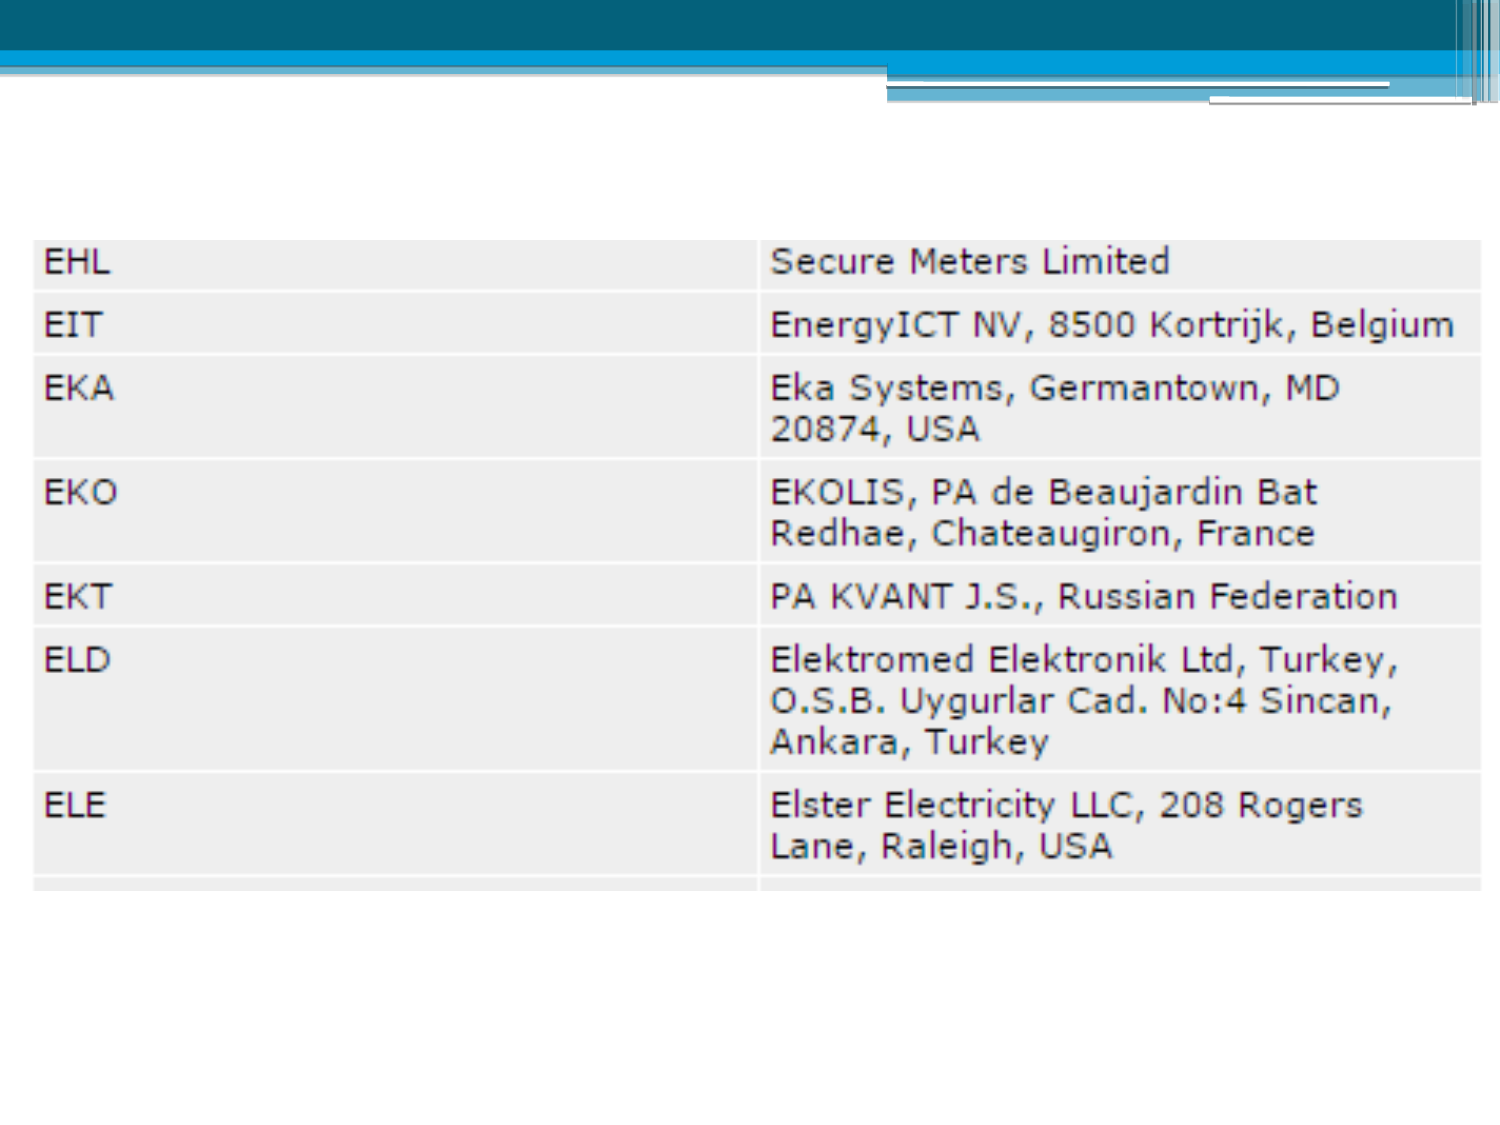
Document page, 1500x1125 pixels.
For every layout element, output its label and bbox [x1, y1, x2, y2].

picture [0, 240, 1500, 891]
